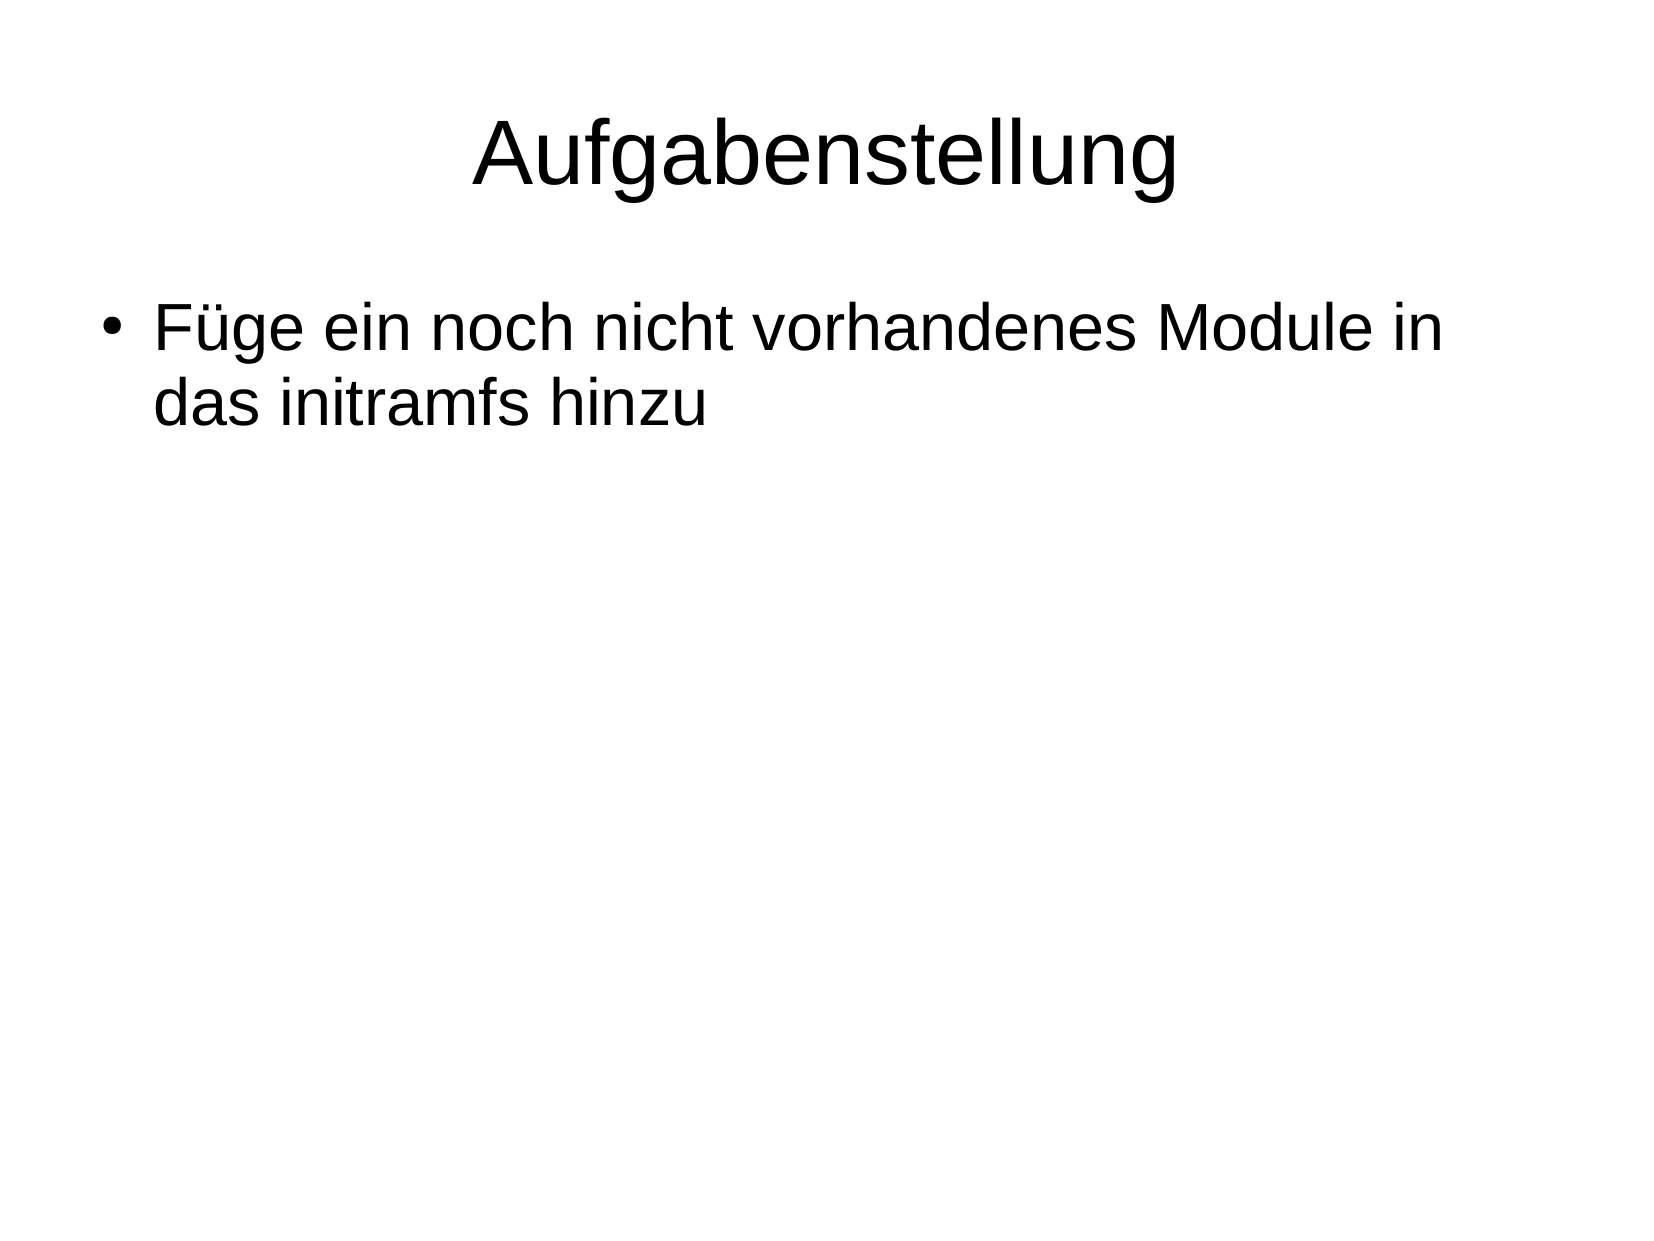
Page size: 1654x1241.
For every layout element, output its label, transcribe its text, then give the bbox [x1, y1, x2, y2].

list Füge ein noch nicht vorhandenes Module in das initramfs hinzu [82, 290, 1571, 1010]
title Aufgabenstellung [82, 49, 1571, 257]
